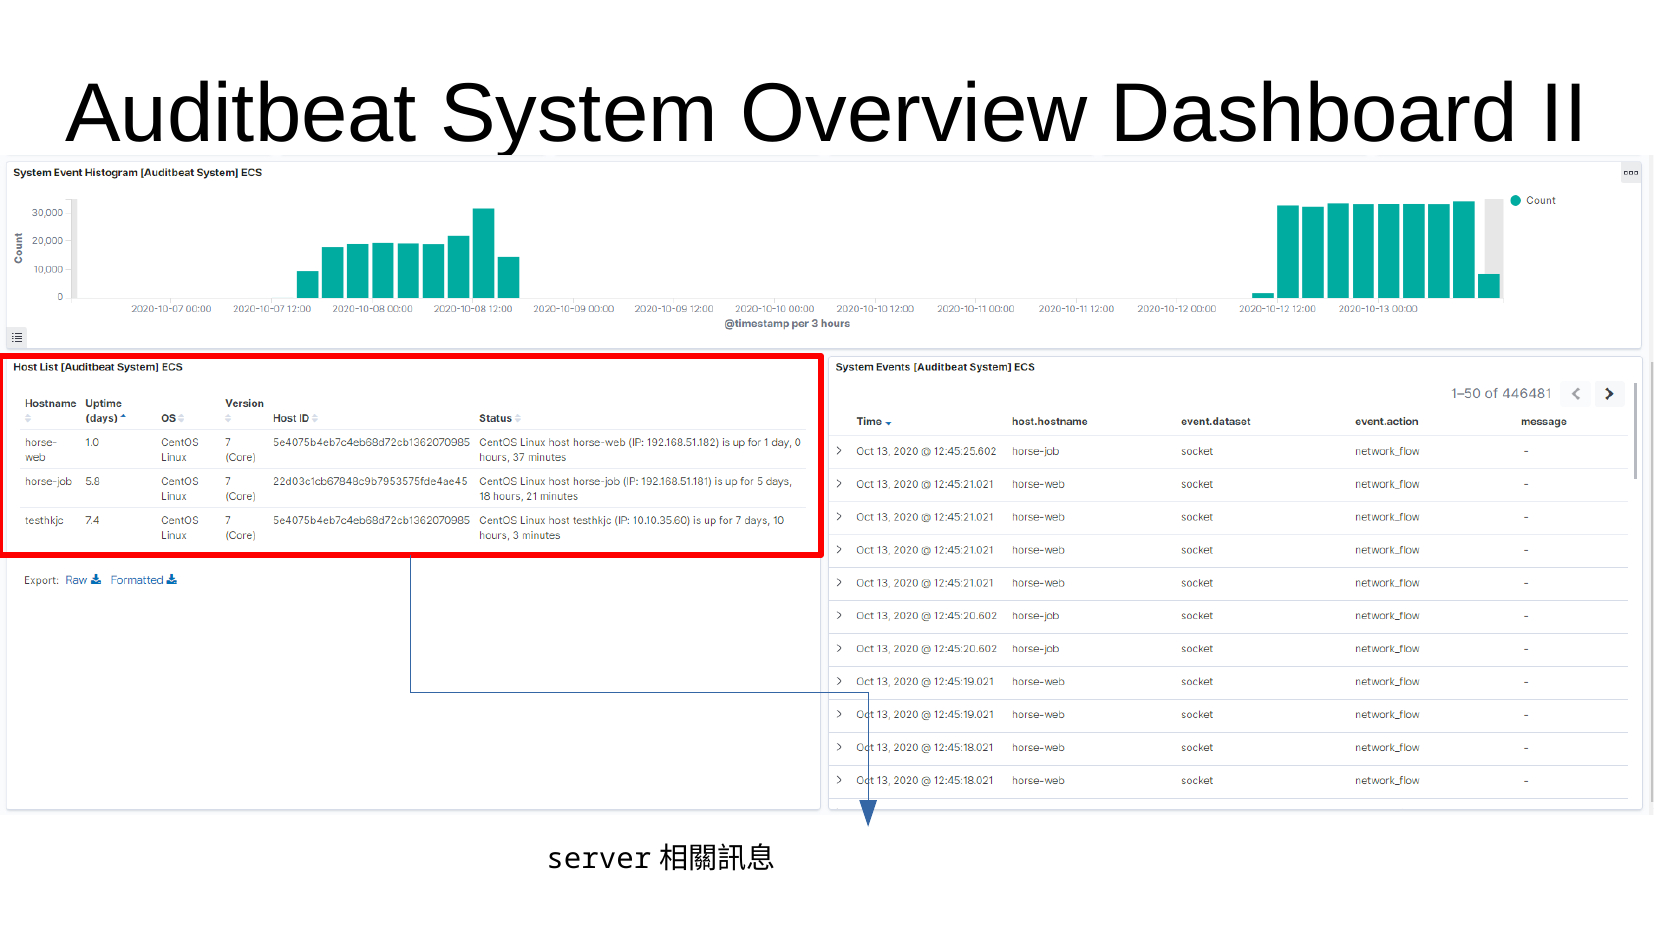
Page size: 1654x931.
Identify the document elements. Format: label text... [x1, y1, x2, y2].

picture [3, 359, 818, 552]
text_box Auditbeat System Overview Dashboard II [47, 59, 1607, 155]
picture [0, 155, 1654, 815]
picture [0, 558, 868, 815]
text_box server相關訊息 [531, 826, 1205, 886]
